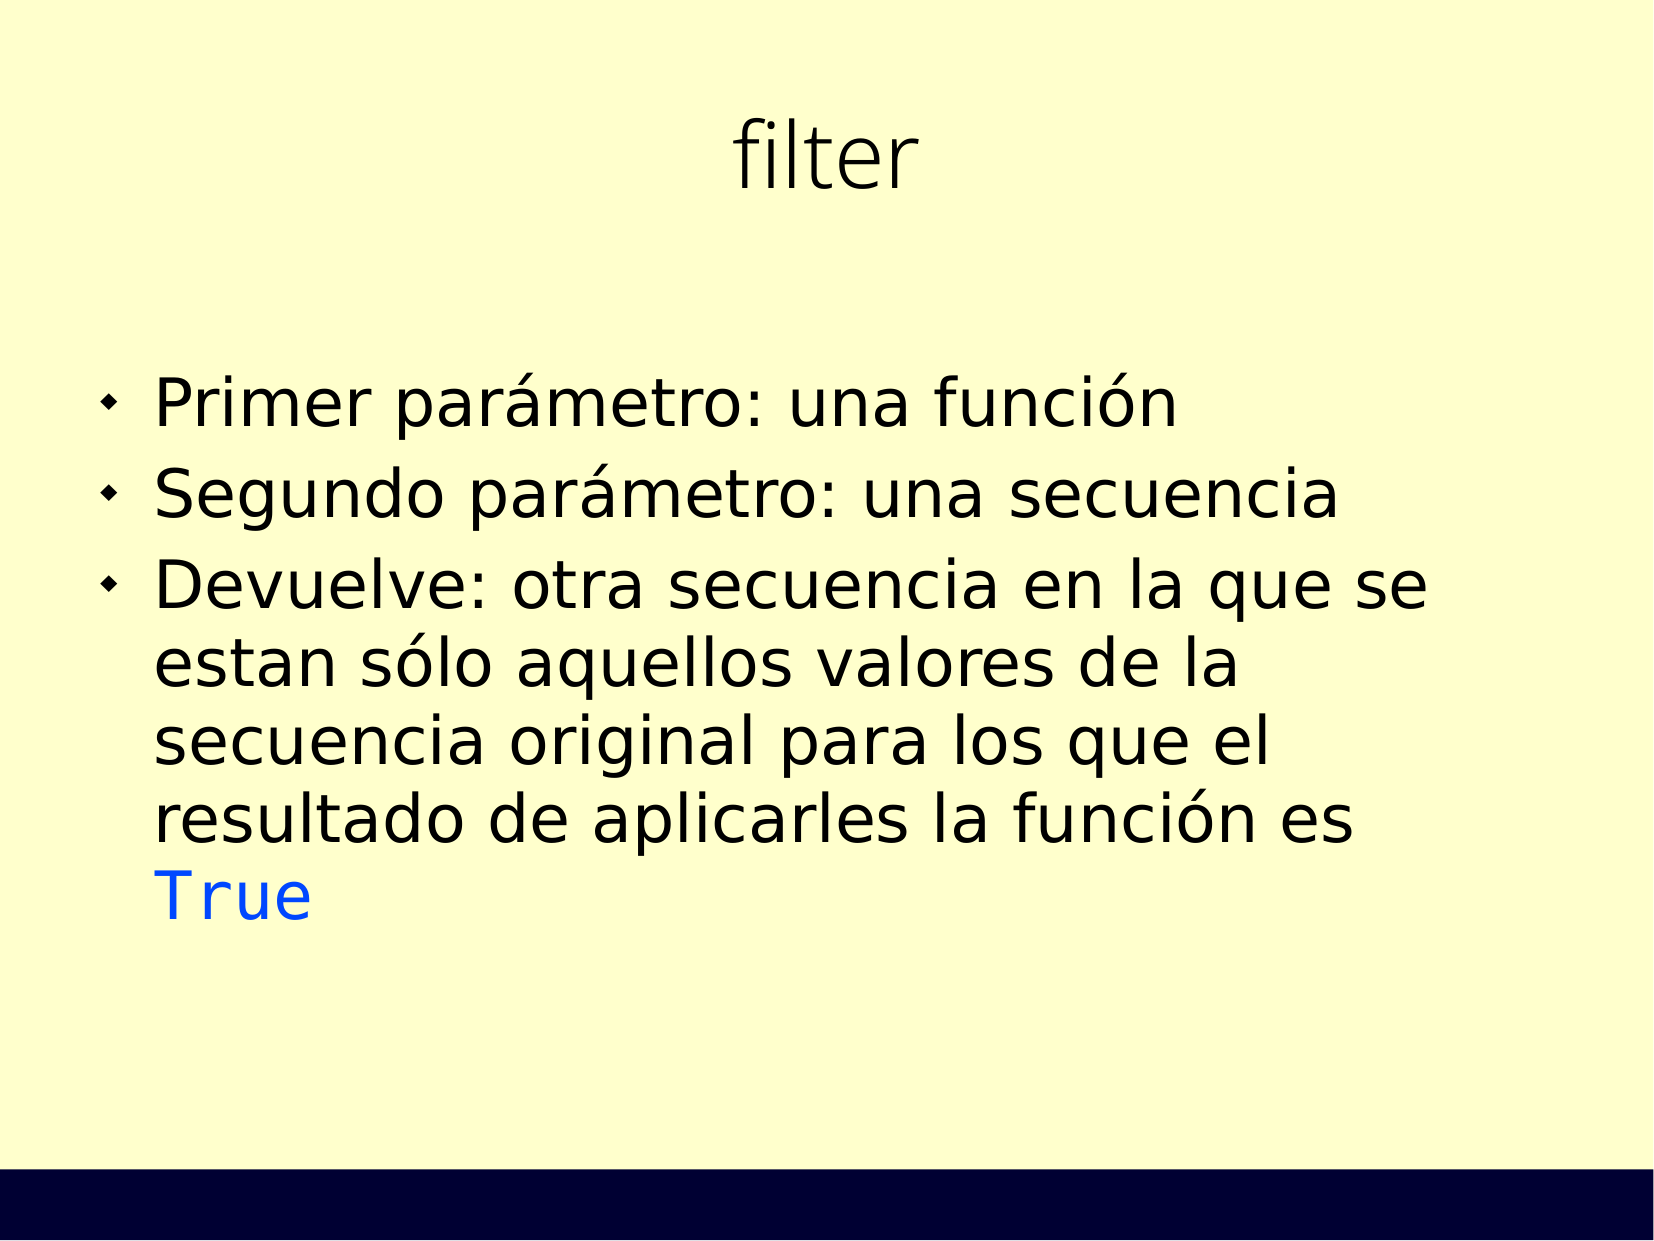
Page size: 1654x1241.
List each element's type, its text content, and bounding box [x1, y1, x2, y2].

title filter [82, 49, 1571, 257]
list Primer parámetro: una función Segundo parámetro: una secuencia Devuelve: otra secuencia en la que se estan sólo aquellos valores de la secuencia original para los que el resultado de aplicarles la función es True [82, 290, 1538, 1010]
